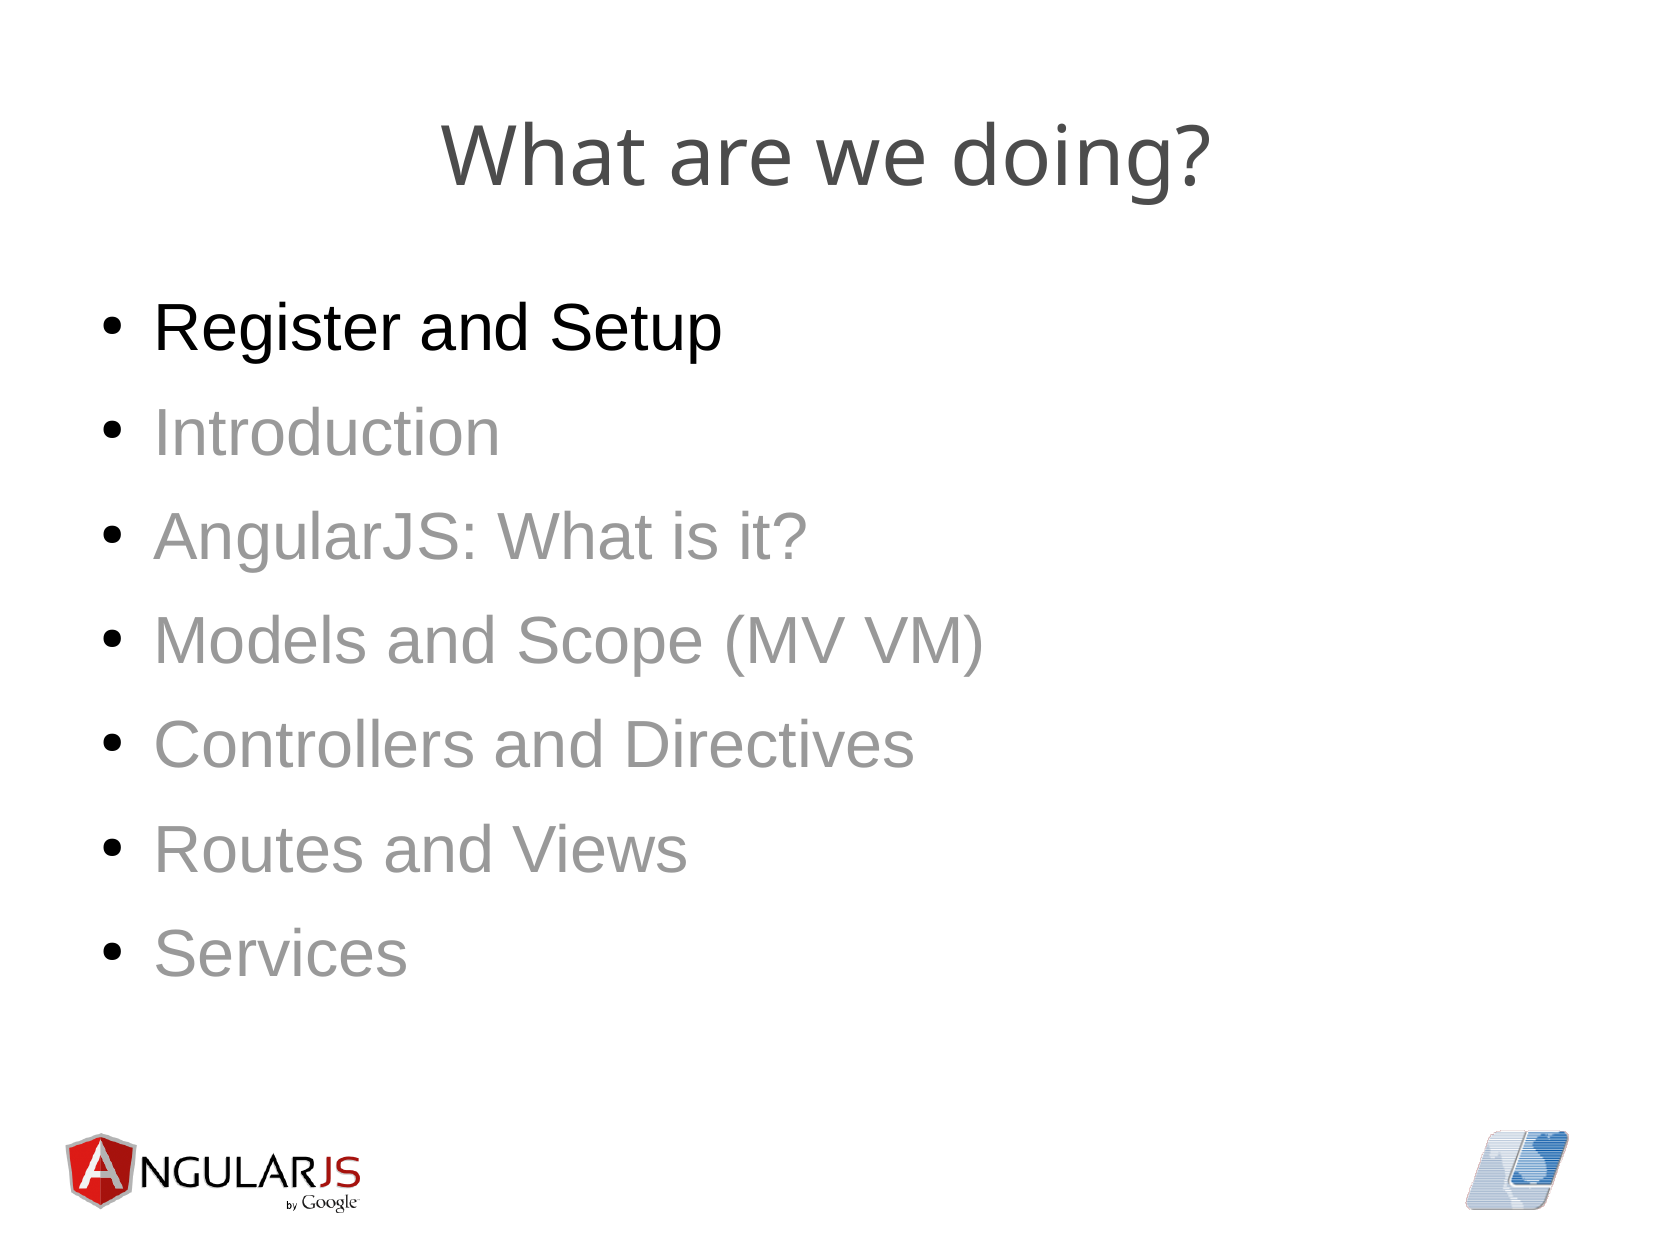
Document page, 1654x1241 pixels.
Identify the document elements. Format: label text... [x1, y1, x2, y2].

picture [59, 1091, 367, 1241]
list Register and Setup Introduction AngularJS: What is it? Models and Scope (MV VM) Controllers and Directives Routes and Views Services [82, 290, 1538, 1010]
title What are we doing? [82, 49, 1571, 257]
picture [1461, 1129, 1571, 1210]
